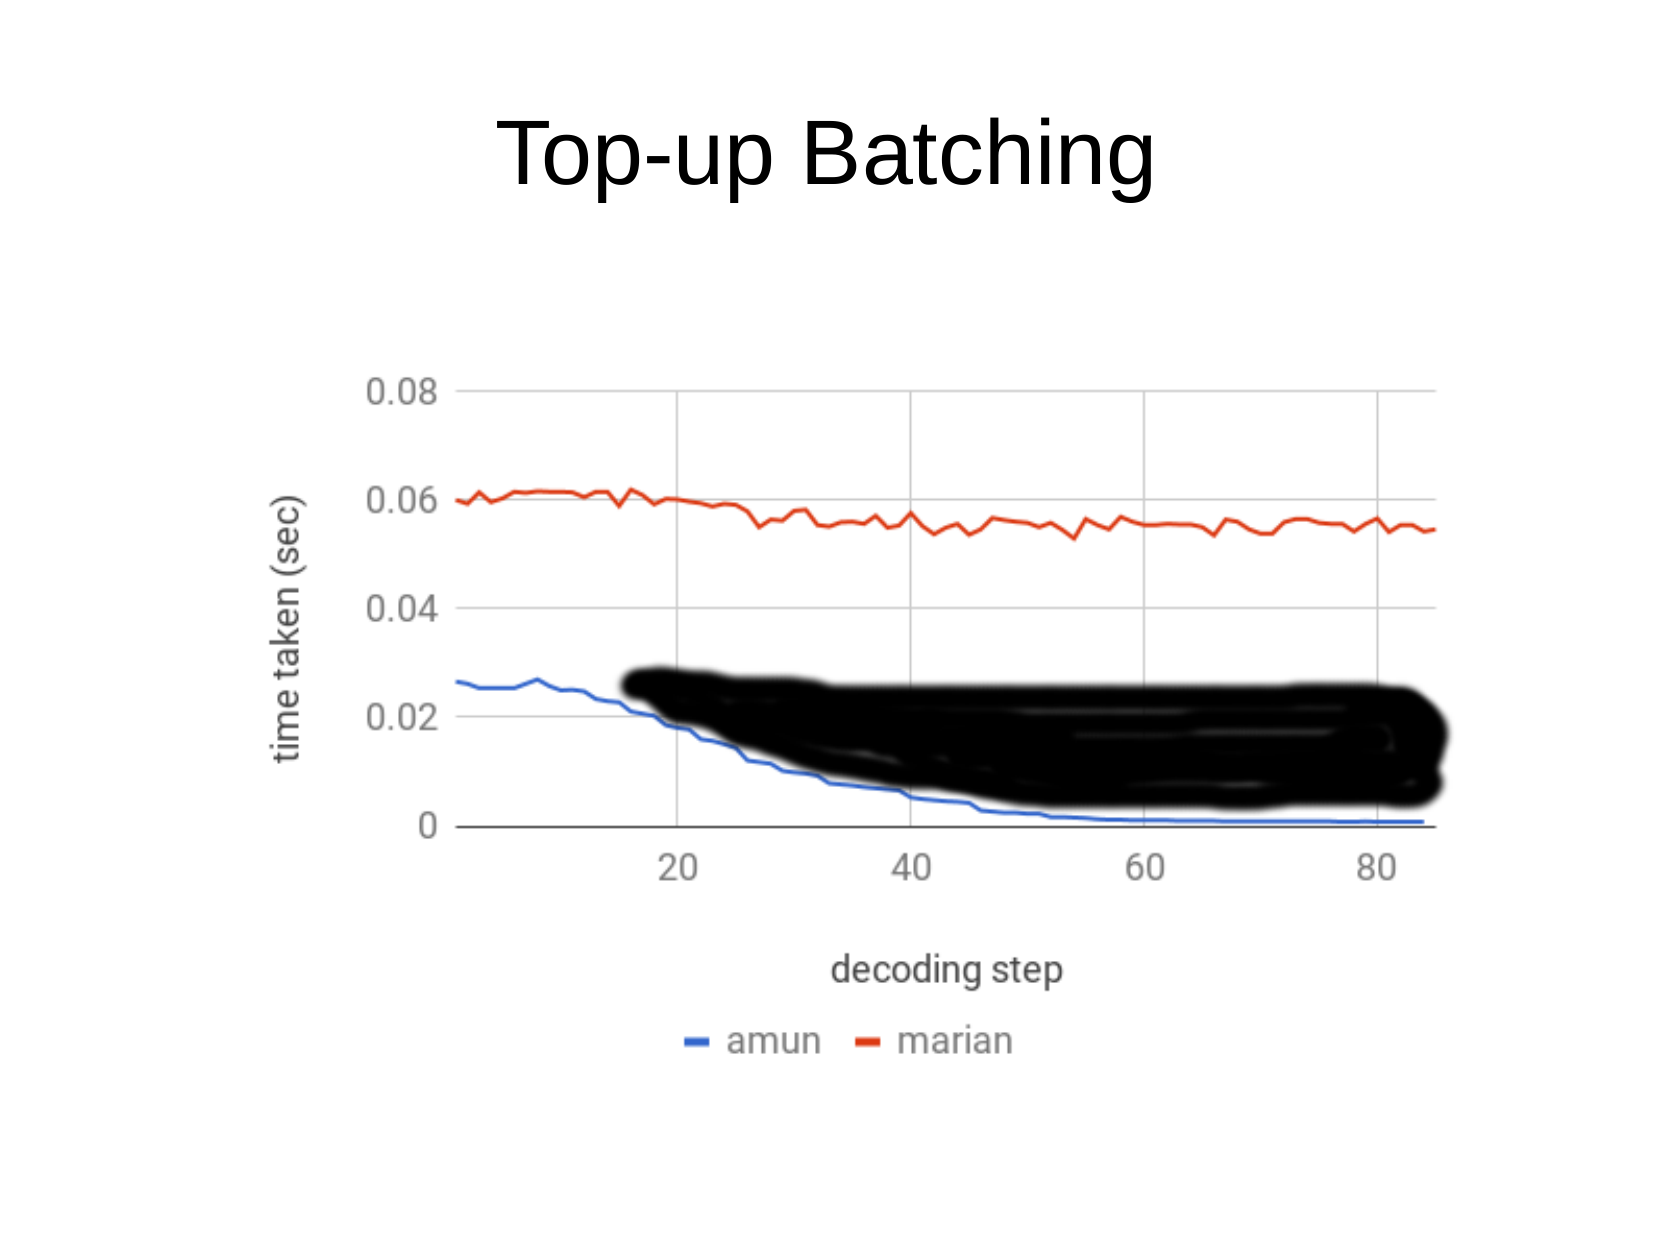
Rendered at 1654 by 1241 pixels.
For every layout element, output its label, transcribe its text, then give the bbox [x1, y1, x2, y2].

title Top-up Batching [82, 49, 1571, 257]
picture [224, 330, 1475, 1104]
